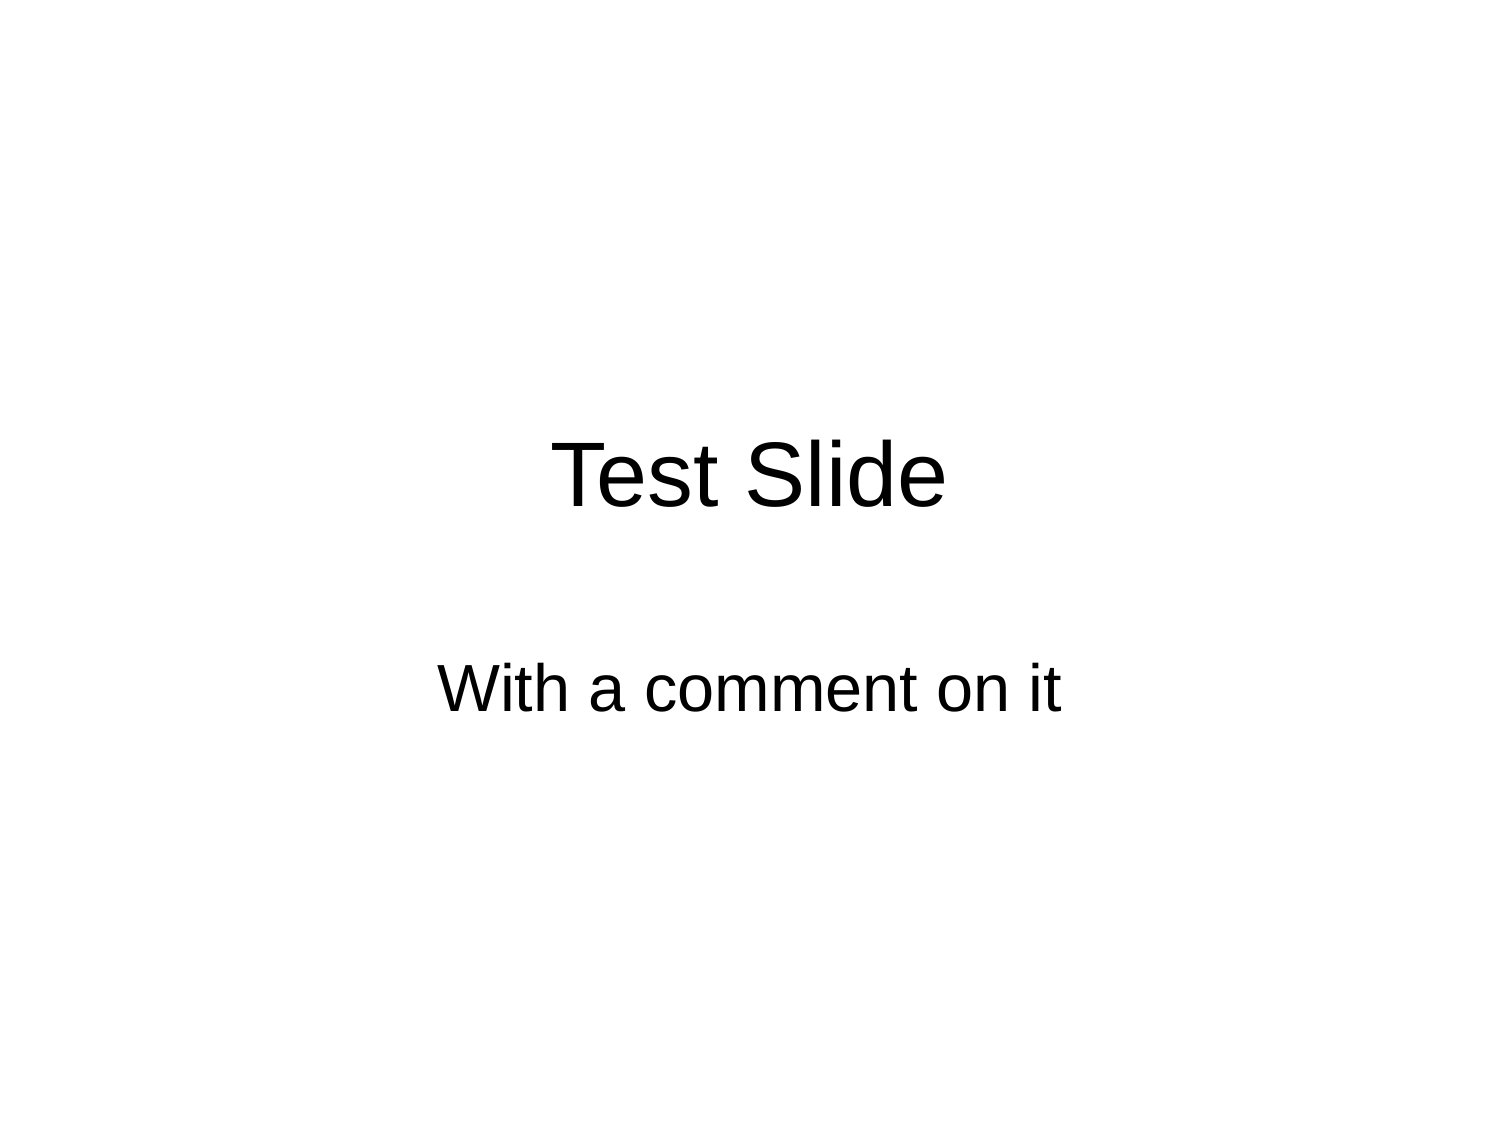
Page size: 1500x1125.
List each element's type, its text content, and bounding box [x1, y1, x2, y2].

subtitle With a comment on it [225, 637, 1276, 925]
title Test Slide [112, 349, 1388, 591]
